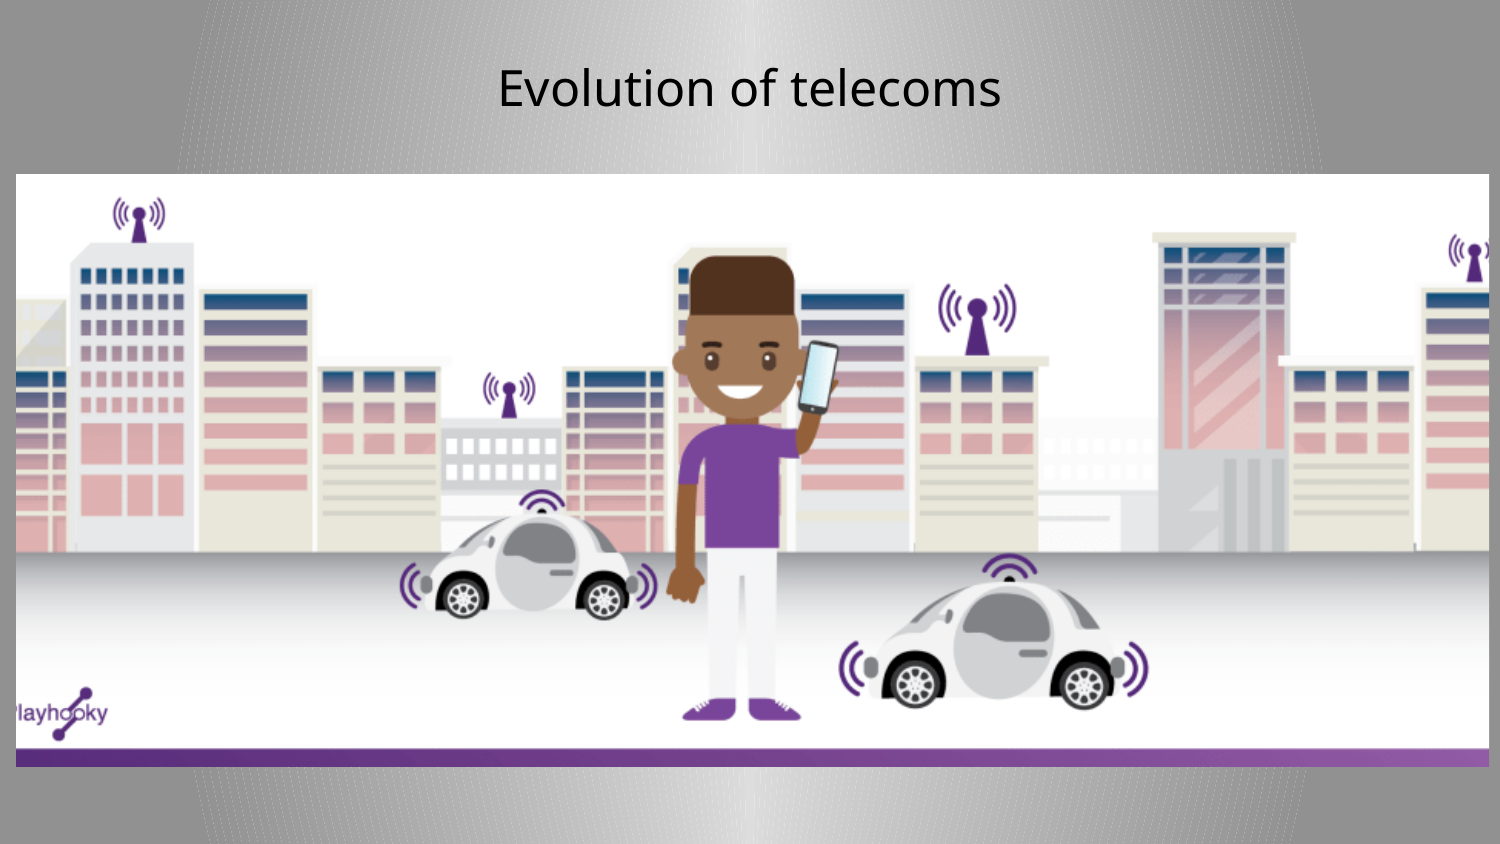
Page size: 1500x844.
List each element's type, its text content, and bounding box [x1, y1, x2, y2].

picture [16, 174, 1490, 767]
text_box Evolution of telecoms [234, 41, 1266, 132]
